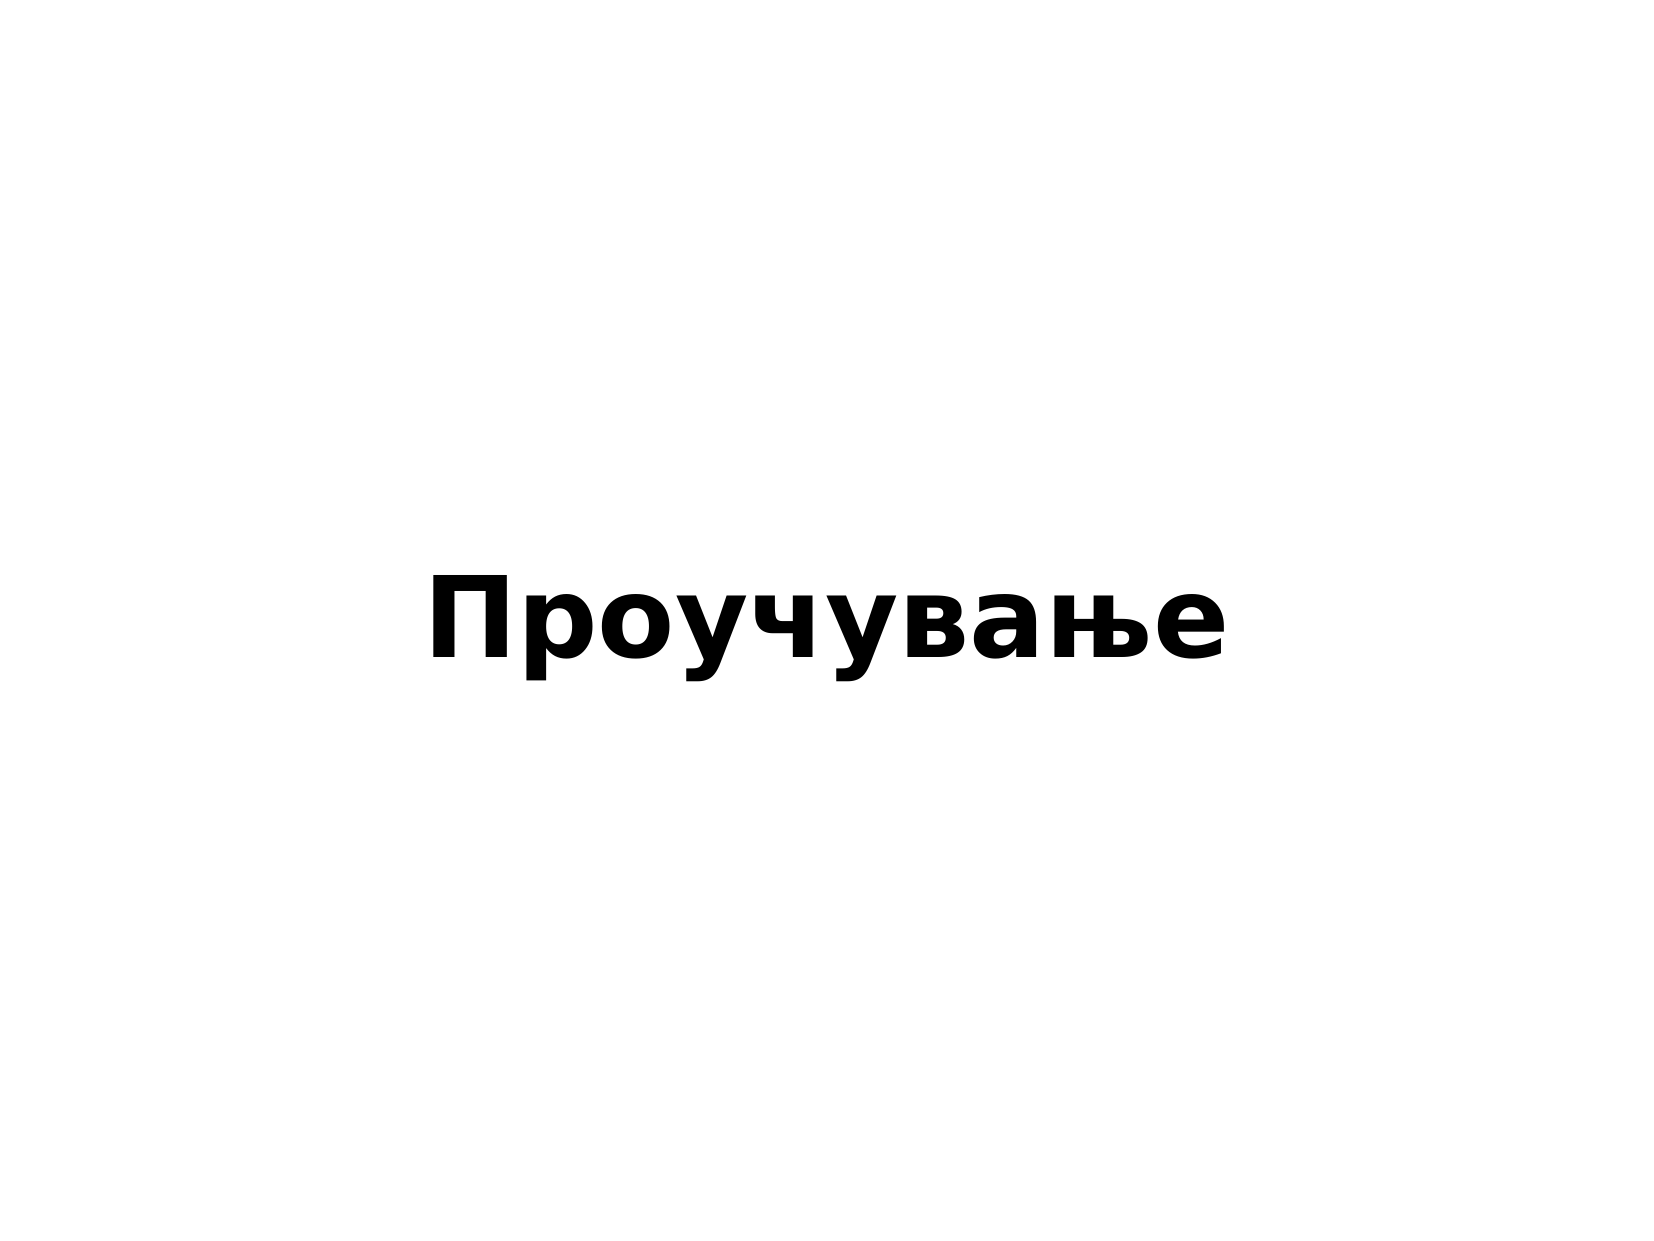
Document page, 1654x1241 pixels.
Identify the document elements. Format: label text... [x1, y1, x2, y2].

subtitle Проучување [0, 0, 1654, 1238]
